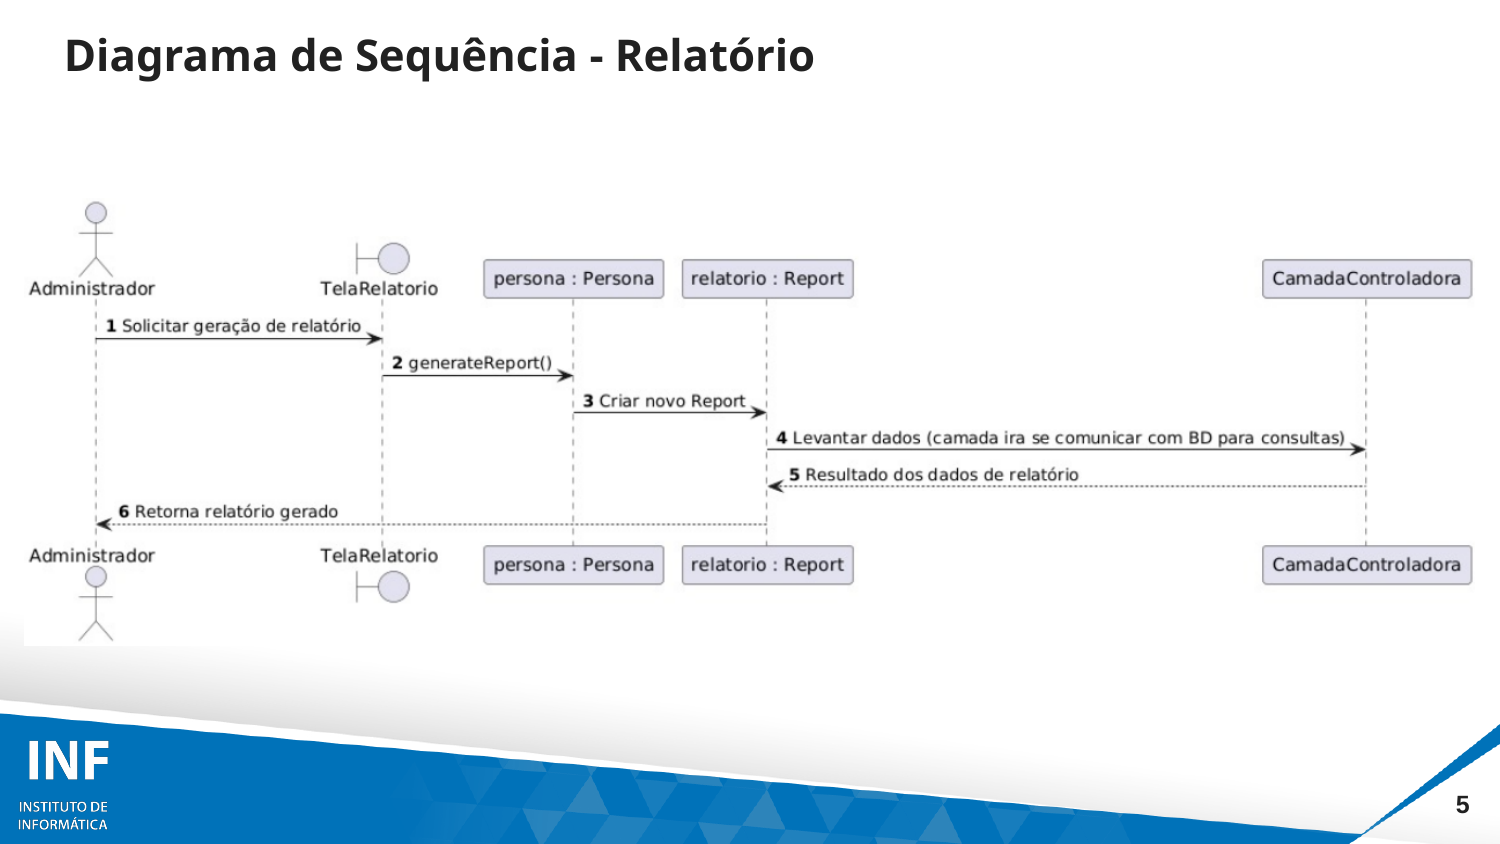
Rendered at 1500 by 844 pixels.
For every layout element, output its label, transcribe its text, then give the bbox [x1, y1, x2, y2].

title Diagrama de Sequência - Relatório [48, 12, 1439, 89]
slide_number <number> [1394, 771, 1485, 837]
picture [0, 0, 1500, 844]
